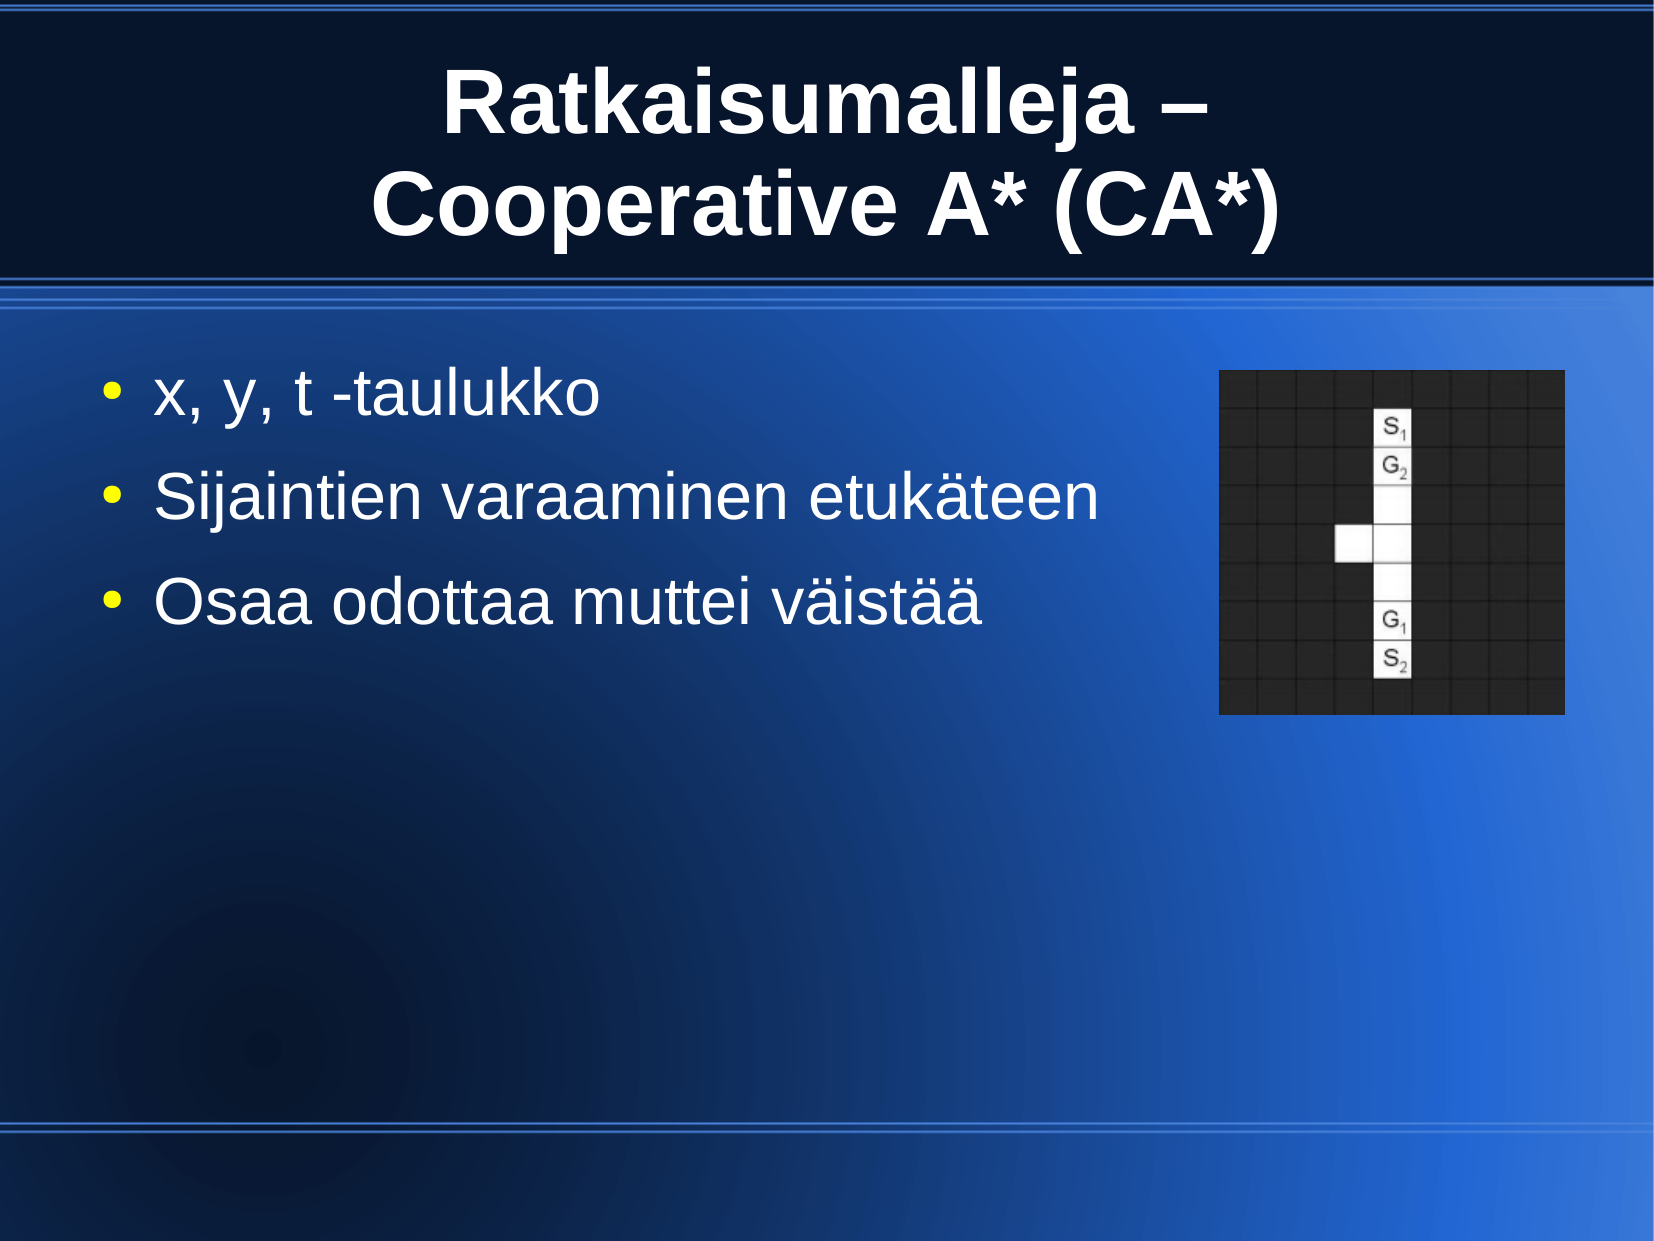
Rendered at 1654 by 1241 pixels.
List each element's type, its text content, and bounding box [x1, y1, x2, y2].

list x, y, t -taulukko Sijaintien varaaminen etukäteen Osaa odottaa muttei väistää [82, 355, 1571, 1058]
title Ratkaisumalleja – Cooperative A* (CA*) [82, 49, 1571, 257]
picture [0, 0, 1654, 1241]
